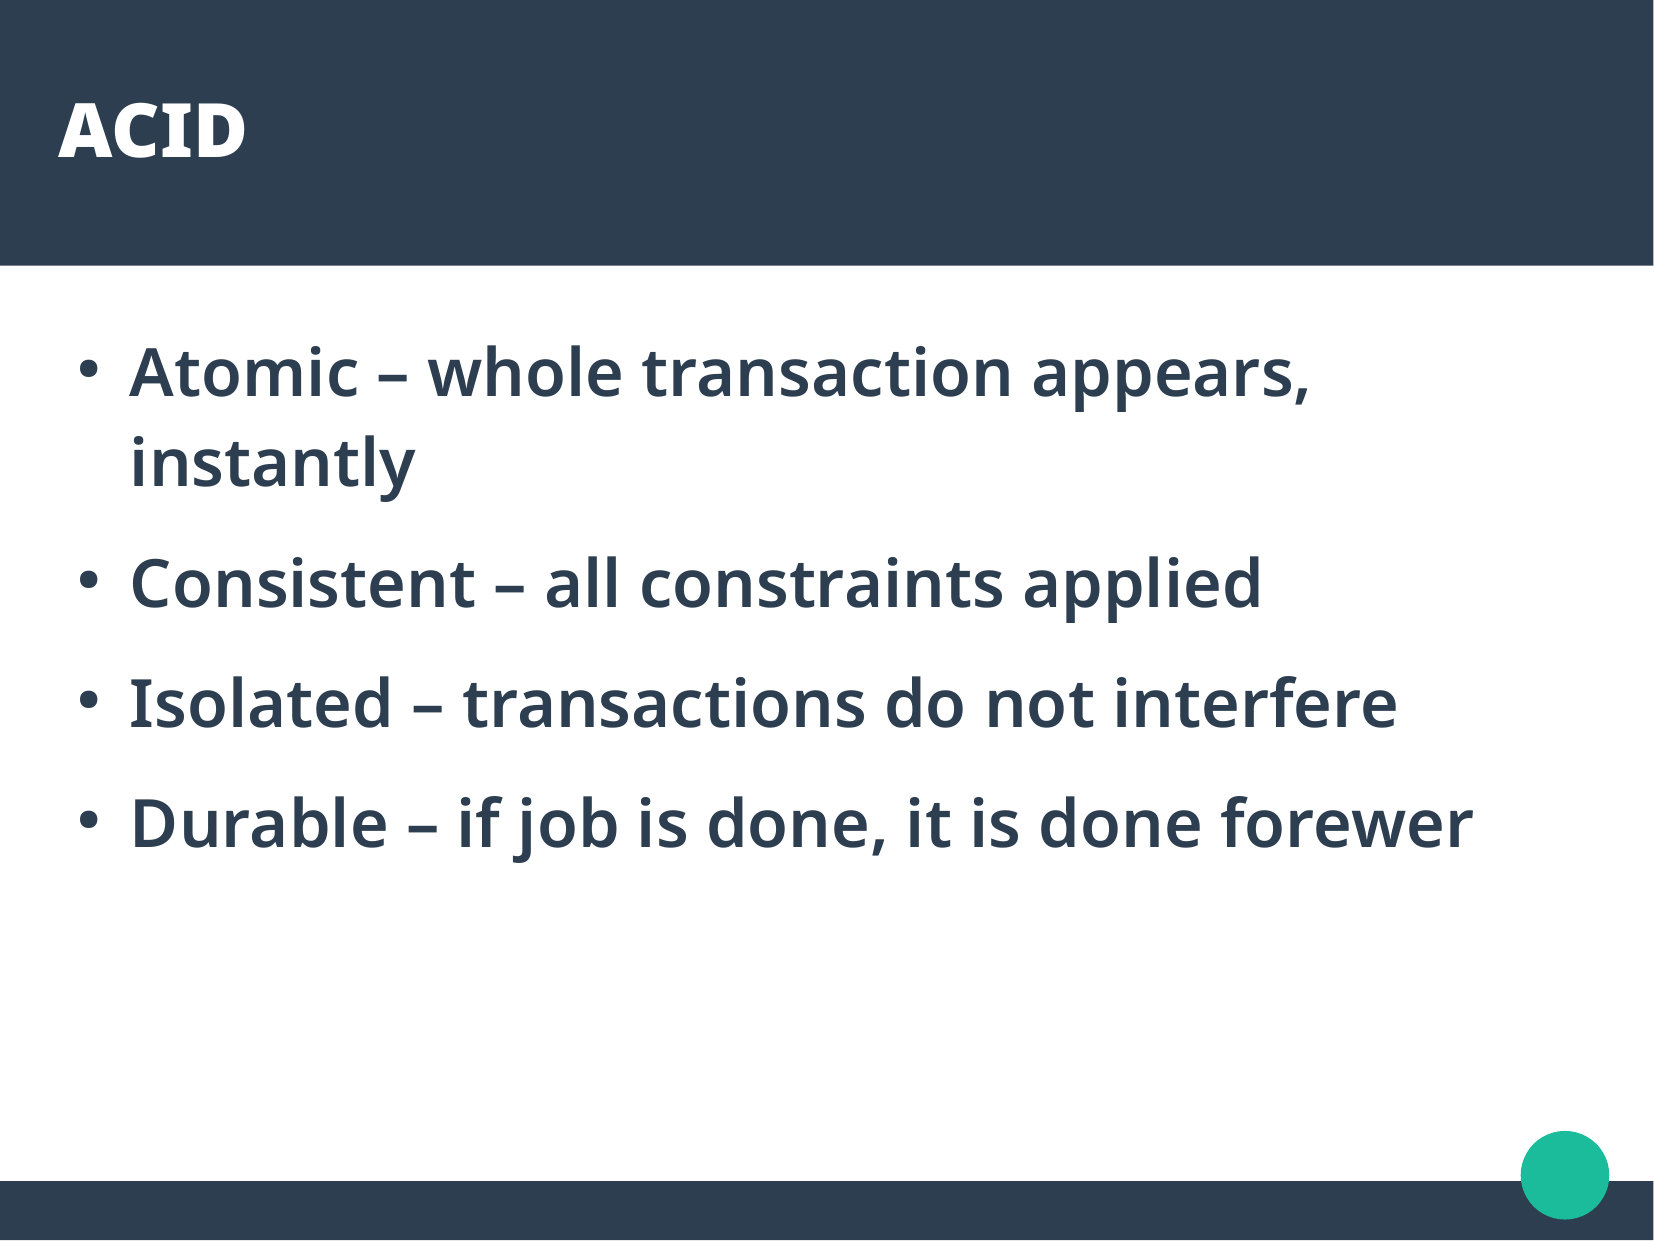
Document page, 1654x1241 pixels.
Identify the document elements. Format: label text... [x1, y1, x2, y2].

list Atomic – whole transaction appears, instantly Consistent – all constraints applied Isolated – transactions do not interfere Durable – if job is done, it is done forewer [59, 324, 1595, 1152]
title ACID [59, 49, 1595, 207]
